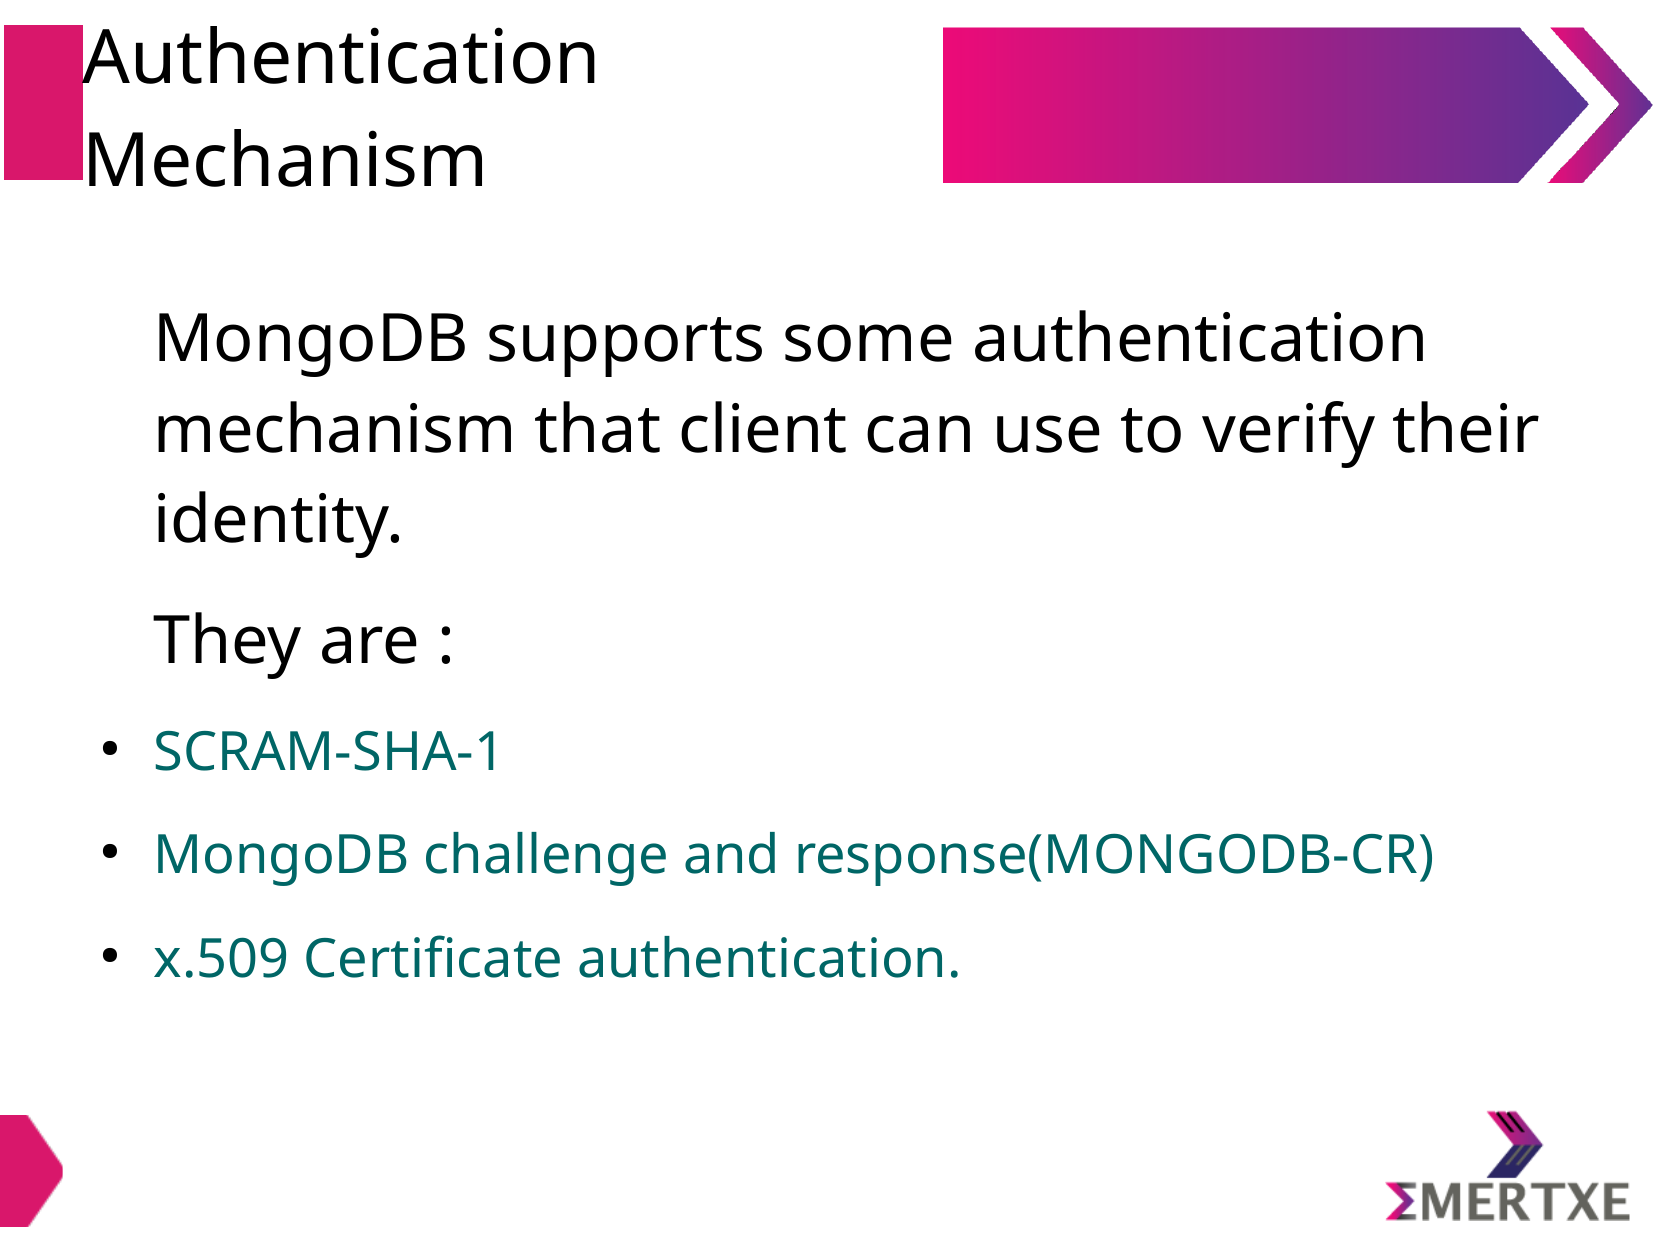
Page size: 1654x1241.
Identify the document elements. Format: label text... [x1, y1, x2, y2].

picture [1385, 1107, 1631, 1221]
title Authentication Mechanism [82, 2, 1571, 210]
list MongoDB supports some authentication mechanism that client can use to verify their identity. They are : SCRAM-SHA-1 MongoDB challenge and response(MONGODB-CR) x.509 Certificate authentication. [82, 290, 1571, 1010]
picture [1571, 27, 1653, 183]
